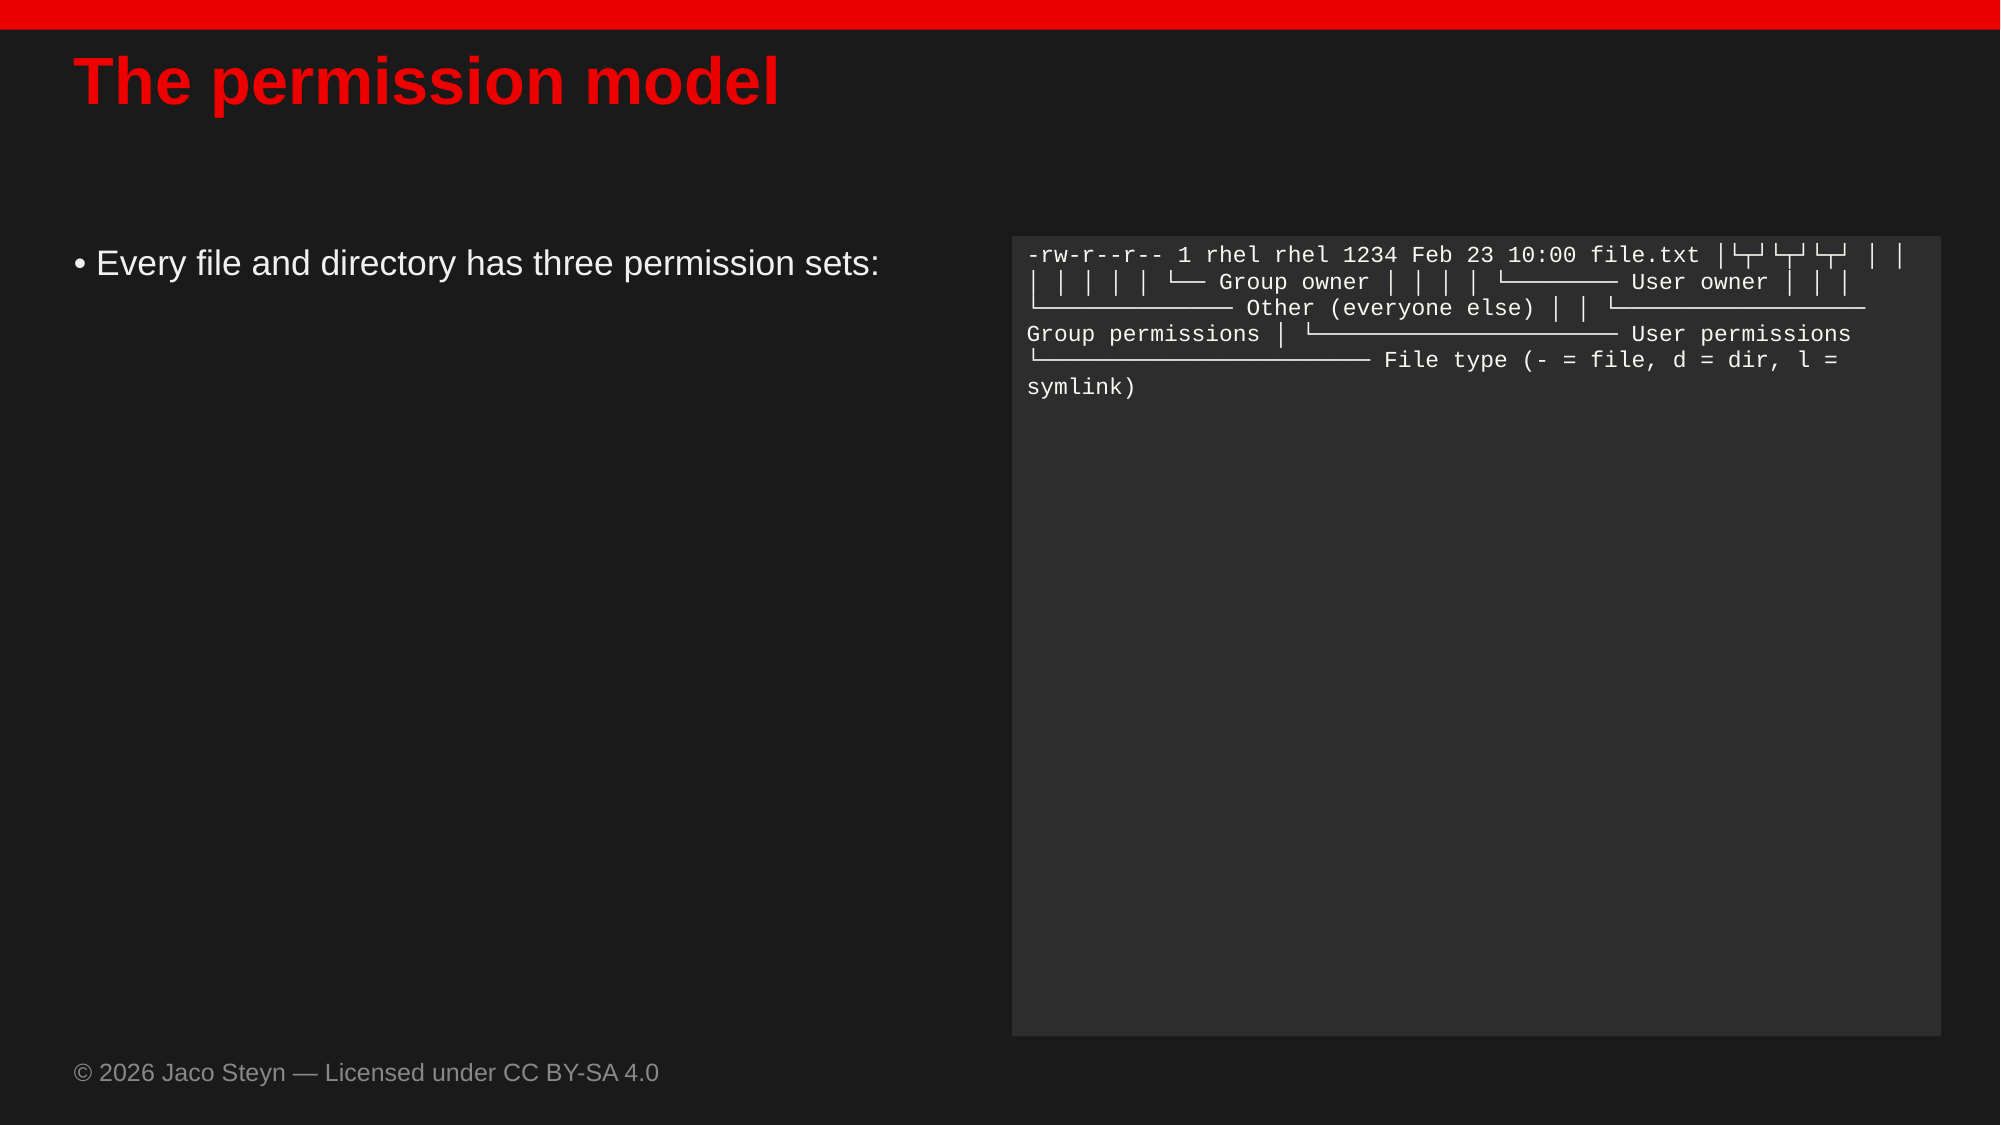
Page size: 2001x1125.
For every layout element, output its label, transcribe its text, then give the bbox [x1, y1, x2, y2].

text_box © 2026 Jaco Steyn — Licensed under CC BY-SA 4.0 [59, 1051, 1942, 1093]
text_box -rw-r--r-- 1 rhel rhel 1234 Feb 23 10:00 file.txt │└┬┘└┬┘└┬┘ │ │ │ │ │ │ │ └── Group owner │ │ │ │ └──────── User owner │ │ │ └────────────── Other (everyone else) │ │ └────────────────── Group permissions │ └────────────────────── User permissions └──────────────────────── File type (- = file, d = dir, l = symlink) [1011, 236, 1942, 1037]
text_box The permission model [59, 36, 1942, 208]
text_box [0, 0, 2001, 30]
text_box • Every file and directory has three permission sets: [59, 236, 989, 1037]
